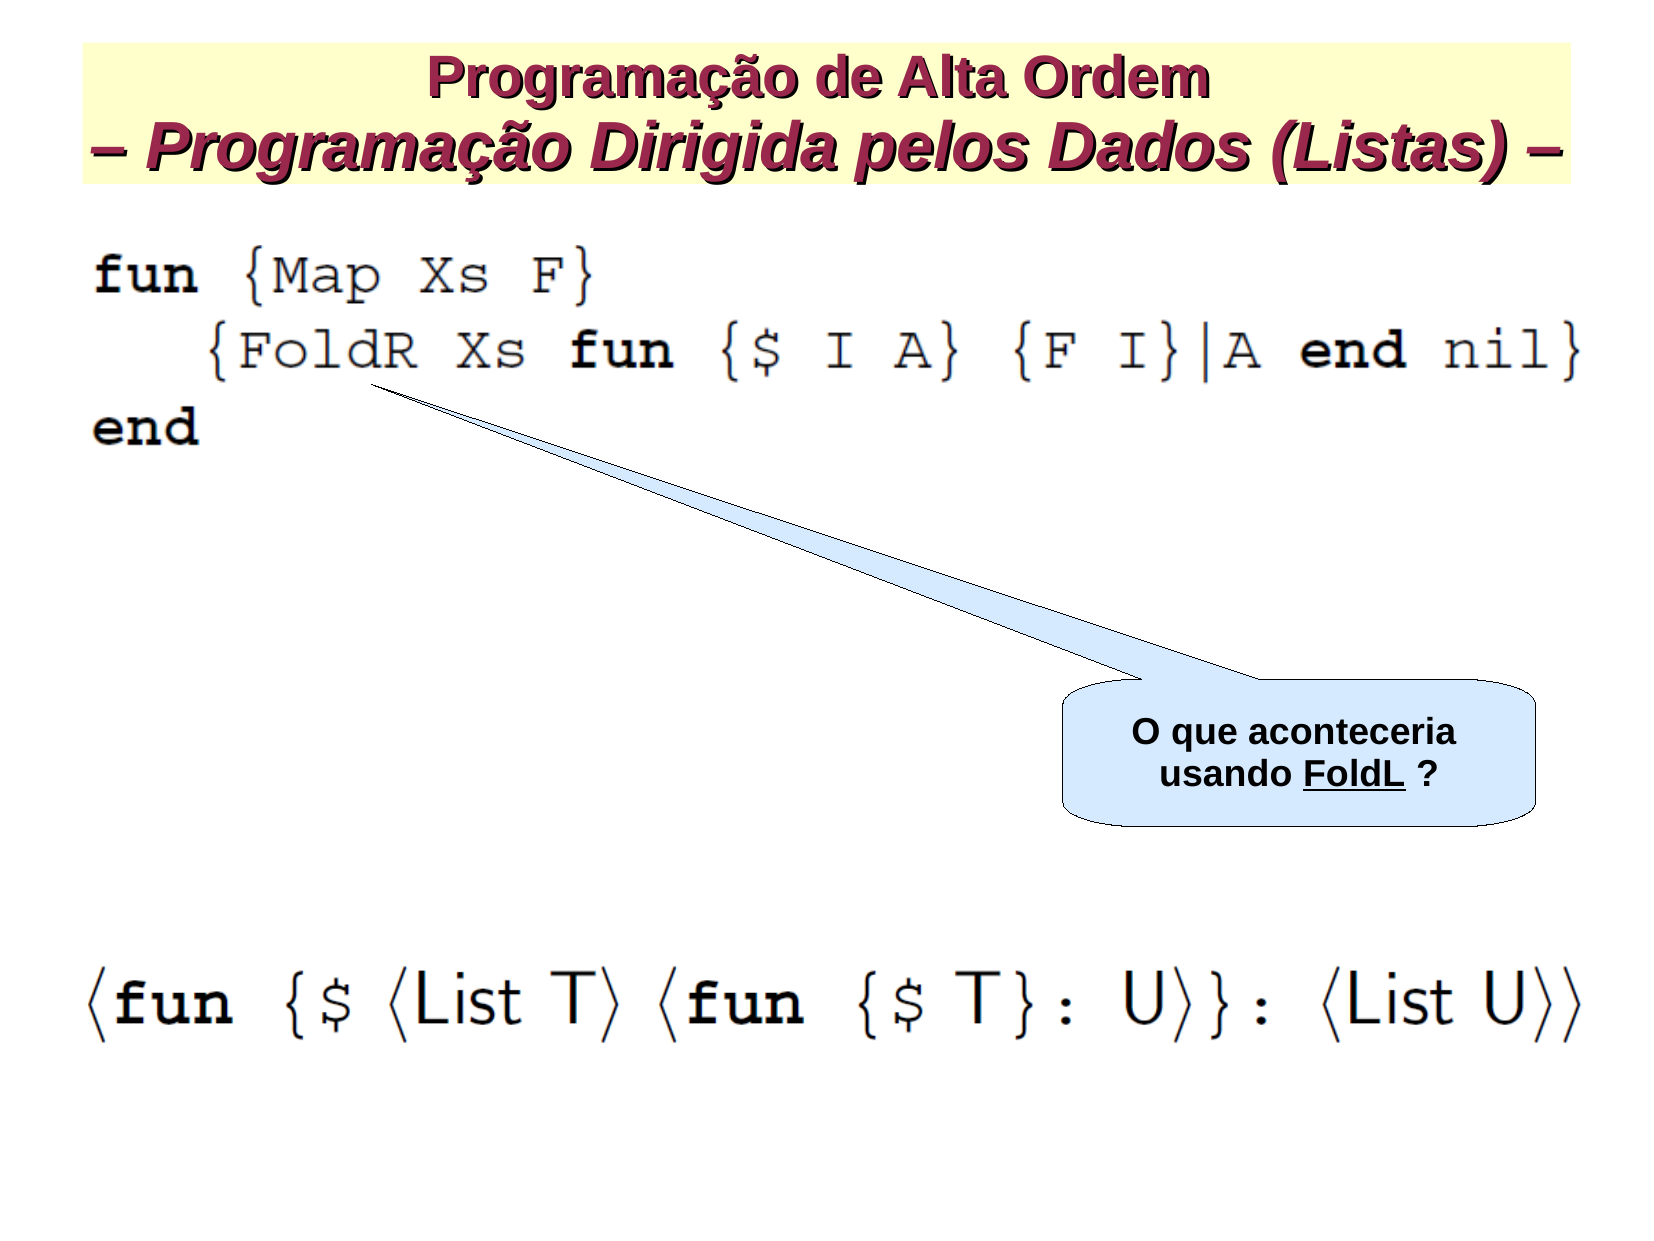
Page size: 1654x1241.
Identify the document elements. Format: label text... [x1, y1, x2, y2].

picture [76, 957, 1583, 1054]
picture [88, 245, 1592, 449]
title Programação de Alta Ordem – Programação Dirigida pelos Dados (Listas) – [82, 42, 1571, 184]
text_box O que aconteceria usando FoldL ? [371, 384, 1536, 827]
